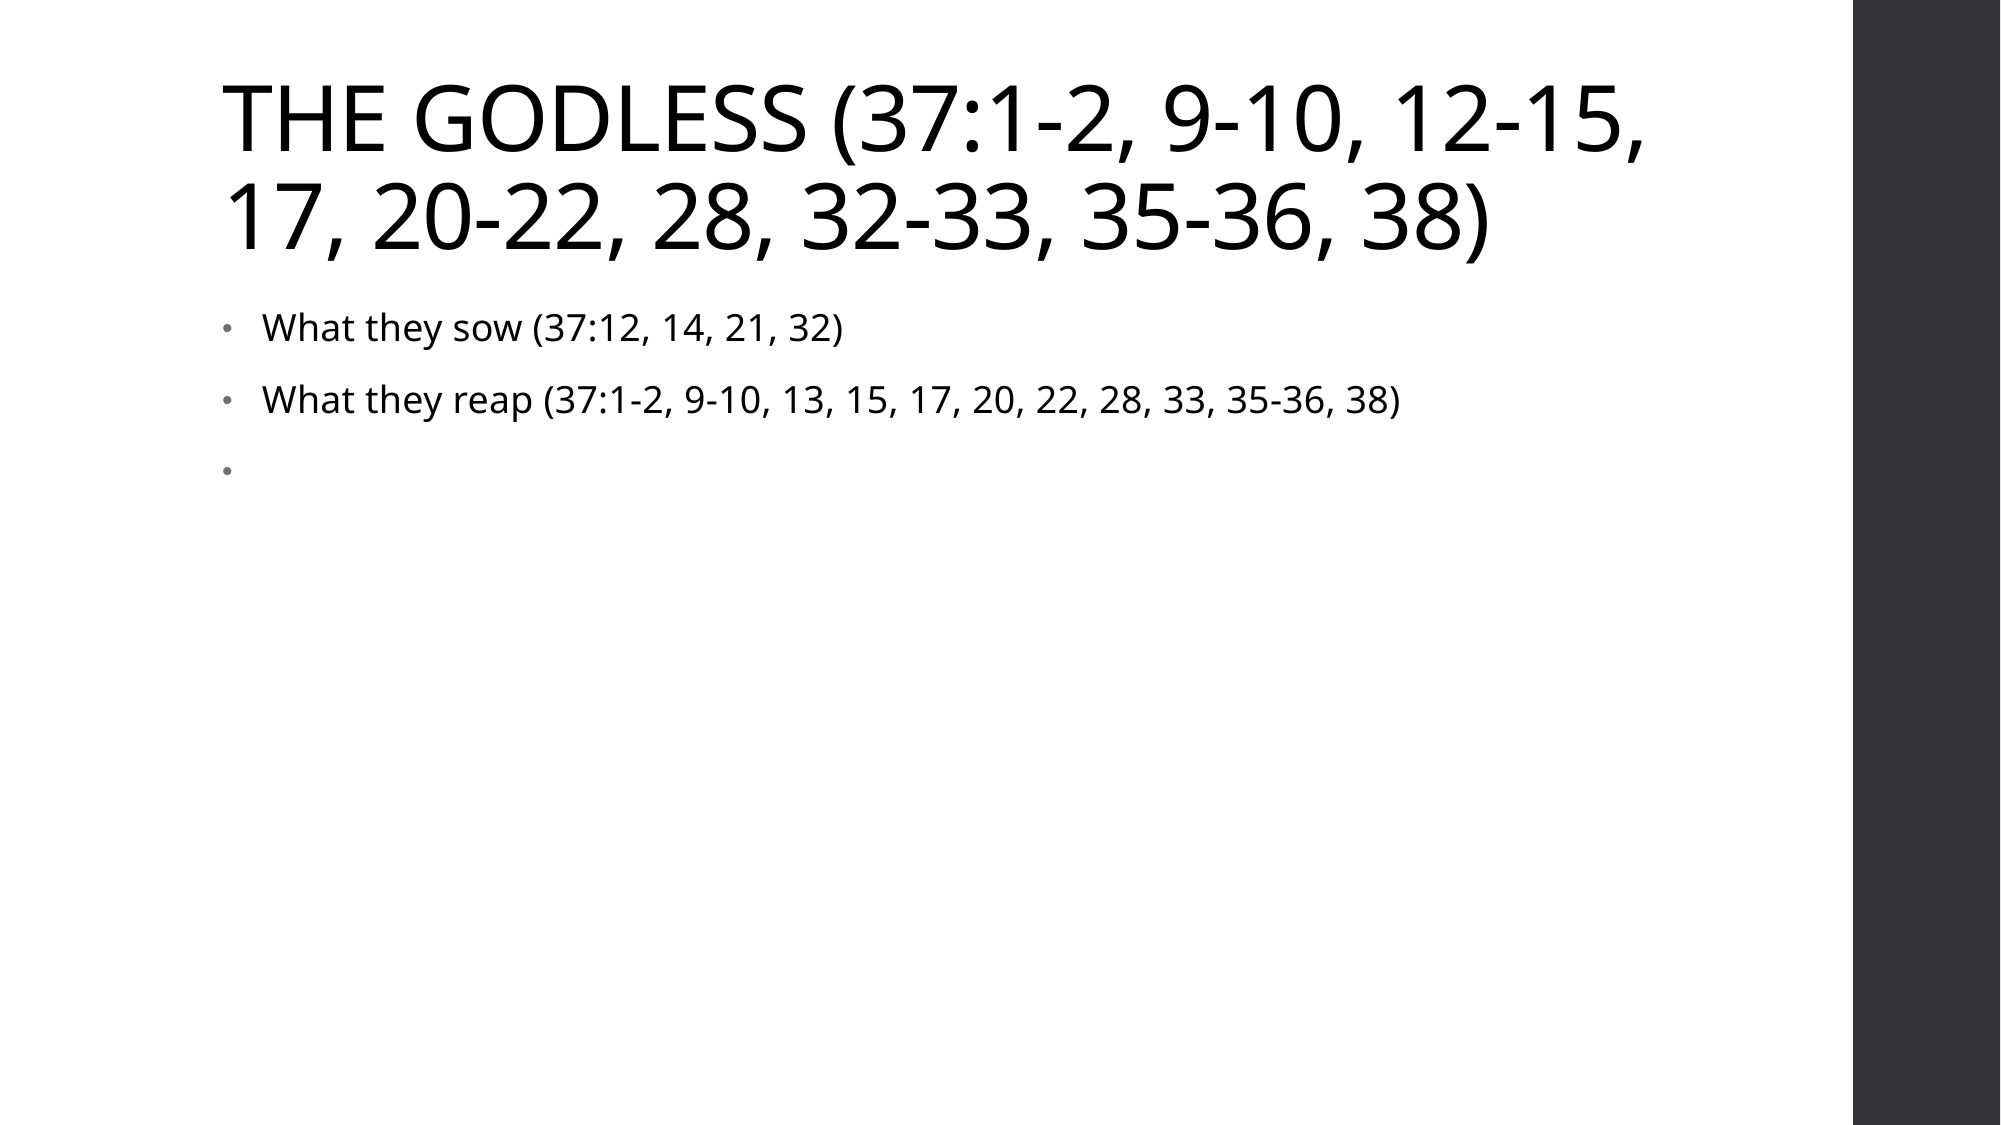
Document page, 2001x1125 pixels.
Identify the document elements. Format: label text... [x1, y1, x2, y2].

title THE GODLESS (37:1-2, 9-10, 12-15, 17, 20-22, 28, 32-33, 35-36, 38) [206, 60, 1797, 278]
list What they sow (37:12, 14, 21, 32) What they reap (37:1-2, 9-10, 13, 15, 17, 20, 22, 28, 33, 35-36, 38) [206, 299, 1617, 1014]
